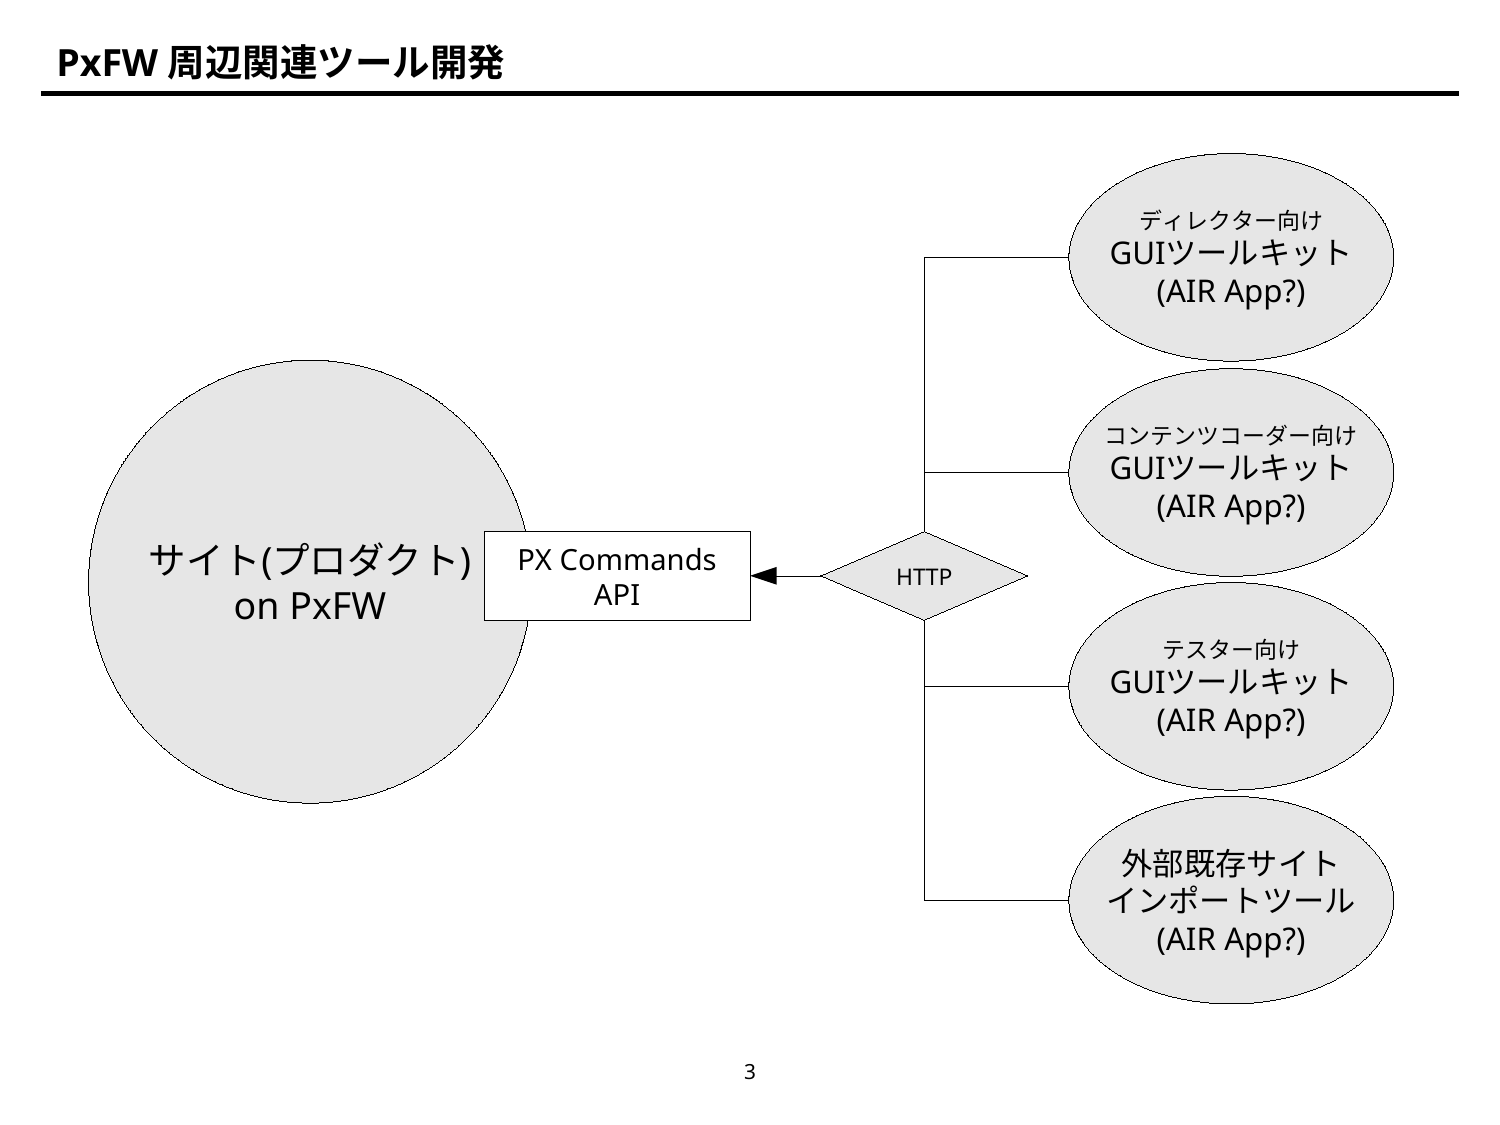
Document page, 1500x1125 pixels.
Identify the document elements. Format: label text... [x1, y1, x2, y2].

title PxFW 周辺関連ツール開発 [41, 24, 1459, 97]
text_box HTTP [820, 531, 1028, 621]
text_box 外部既存サイト インポートツール (AIR App?) [1068, 796, 1394, 1004]
text_box テスター向け GUIツールキット (AIR App?) [1068, 582, 1394, 791]
text_box ディレクター向け GUIツールキット (AIR App?) [1068, 153, 1394, 362]
text_box サイト(プロダクト) on PxFW [88, 360, 528, 804]
text_box コンテンツコーダー向け GUIツールキット (AIR App?) [1068, 368, 1394, 577]
text_box PX Commands API [484, 531, 751, 621]
